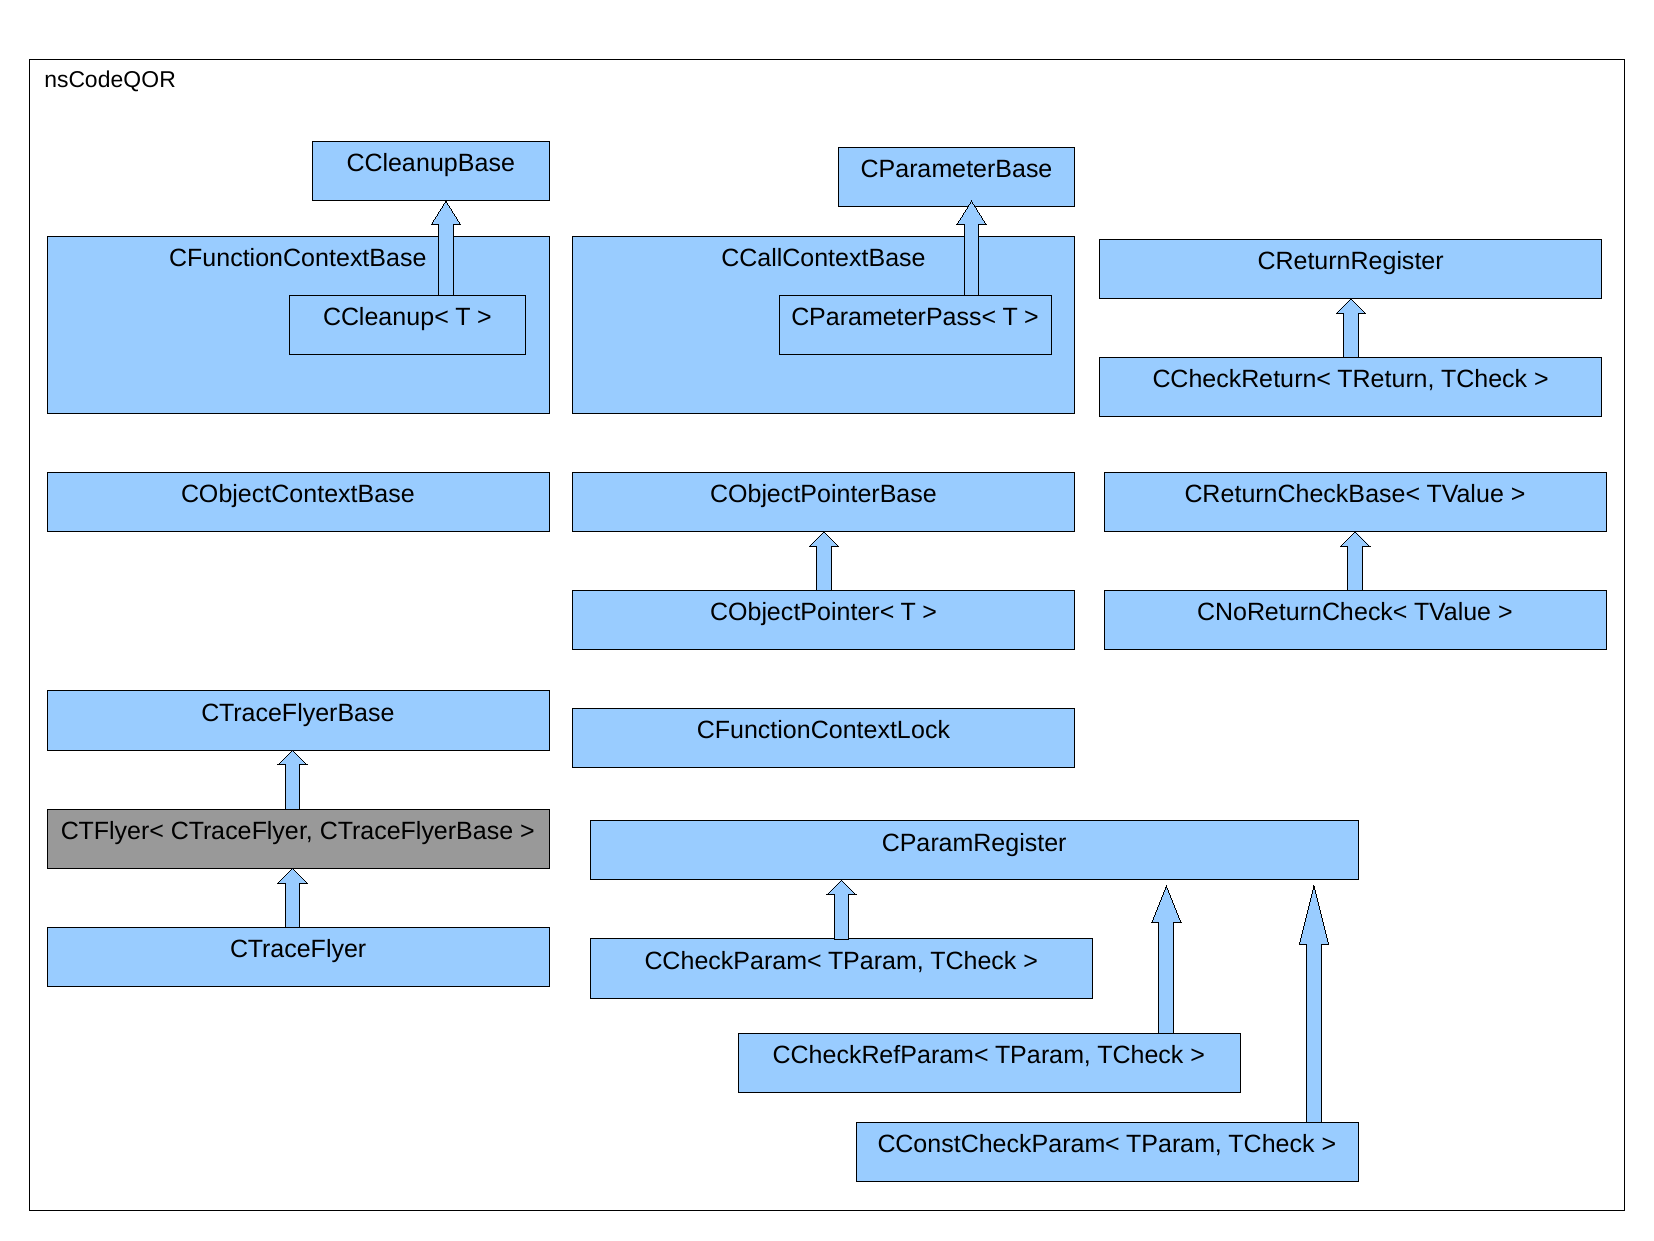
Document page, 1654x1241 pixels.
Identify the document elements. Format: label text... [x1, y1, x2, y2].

text_box CObjectContextBase [47, 472, 550, 532]
text_box CCheckReturn< TReturn, TCheck > [1099, 357, 1602, 417]
text_box [277, 868, 308, 928]
text_box CObjectPointerBase [572, 472, 1075, 532]
text_box CFunctionContextLock [572, 708, 1075, 768]
text_box [1336, 298, 1366, 358]
text_box CCallContextBase [572, 236, 1075, 414]
text_box [1340, 531, 1371, 591]
text_box [826, 879, 857, 940]
text_box CCheckRefParam< TParam, TCheck > [738, 1033, 1241, 1093]
text_box CTFlyer< CTraceFlyer, CTraceFlyerBase > [47, 809, 550, 869]
text_box CReturnCheckBase< TValue > [1104, 472, 1607, 532]
text_box CParameterPass< T > [779, 295, 1052, 355]
text_box CParameterBase [838, 147, 1075, 207]
text_box CNoReturnCheck< TValue > [1104, 590, 1607, 650]
text_box CObjectPointer< T > [572, 590, 1075, 650]
text_box [277, 750, 308, 810]
text_box CCleanupBase [312, 141, 550, 201]
text_box [431, 200, 461, 296]
text_box nsCodeQOR [29, 59, 1625, 1211]
text_box CParamRegister [590, 820, 1359, 880]
text_box CTraceFlyerBase [47, 690, 550, 751]
text_box [1151, 885, 1182, 1034]
text_box CTraceFlyer [47, 927, 550, 987]
text_box CCleanup< T > [289, 295, 526, 355]
text_box [1299, 885, 1329, 1123]
text_box [956, 200, 987, 296]
text_box CFunctionContextBase [47, 236, 550, 414]
text_box CConstCheckParam< TParam, TCheck > [856, 1122, 1359, 1182]
text_box [809, 531, 839, 591]
text_box CCheckParam< TParam, TCheck > [590, 938, 1093, 999]
text_box CReturnRegister [1099, 239, 1602, 299]
